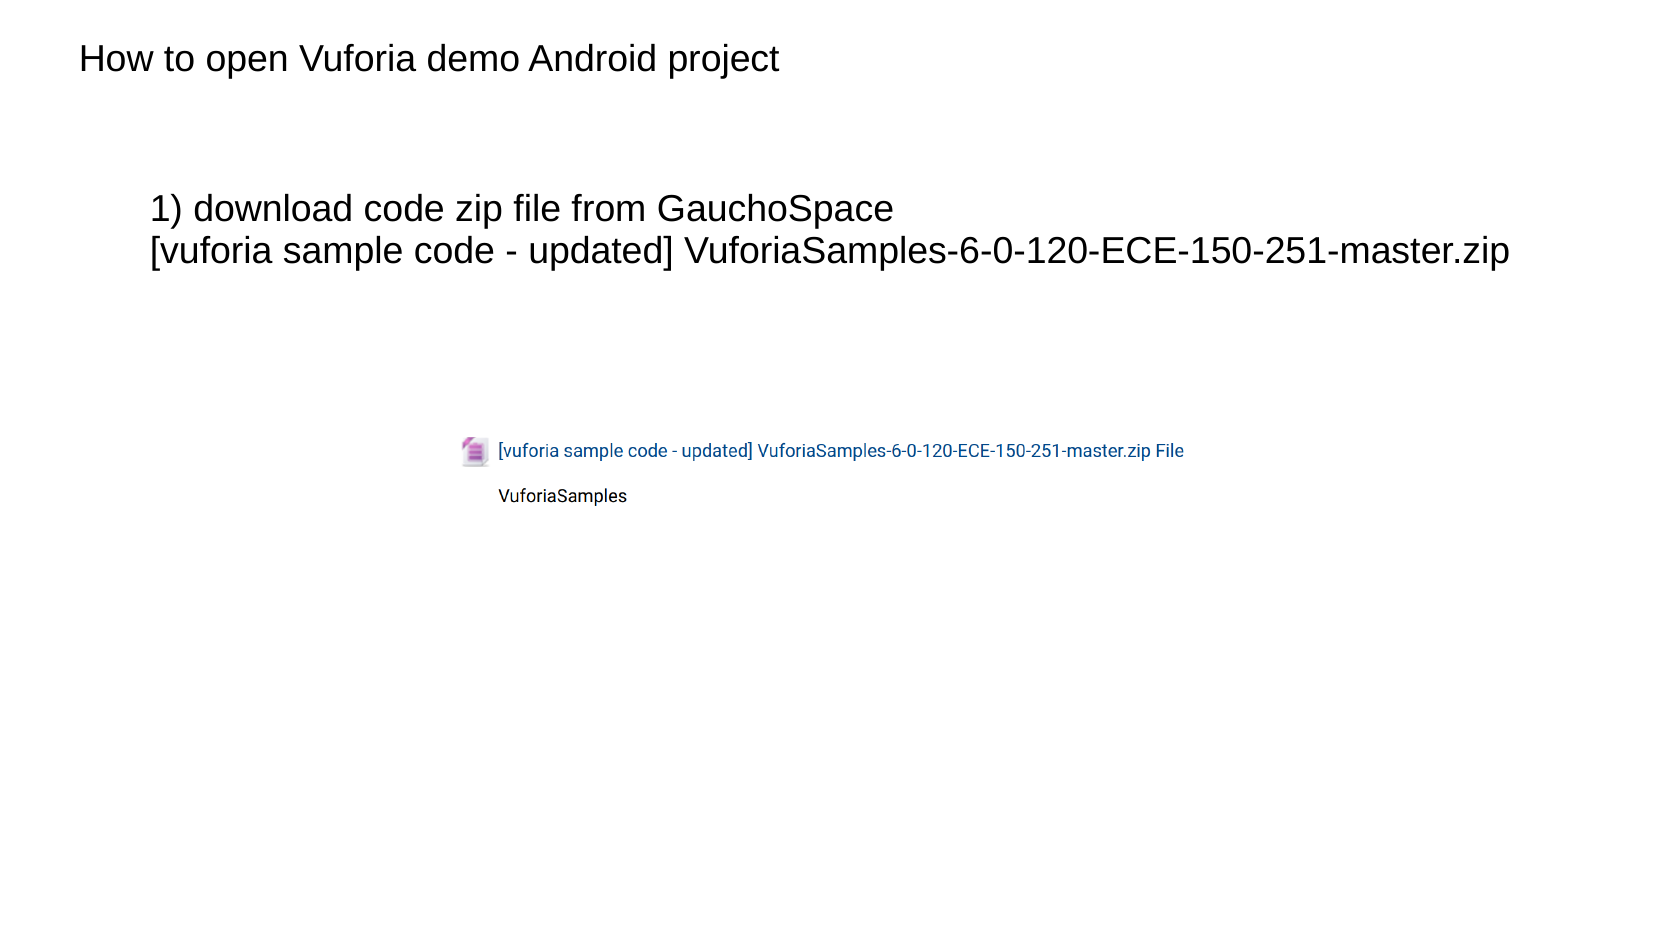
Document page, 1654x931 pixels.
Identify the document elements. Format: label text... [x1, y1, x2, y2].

text_box 1) download code zip file from GauchoSpace [vuforia sample code - updated] VuforiaSamples-6-0-120-ECE-150-251-master.zip [135, 180, 1526, 279]
picture [435, 404, 1201, 526]
text_box How to open Vuforia demo Android project [64, 30, 796, 87]
